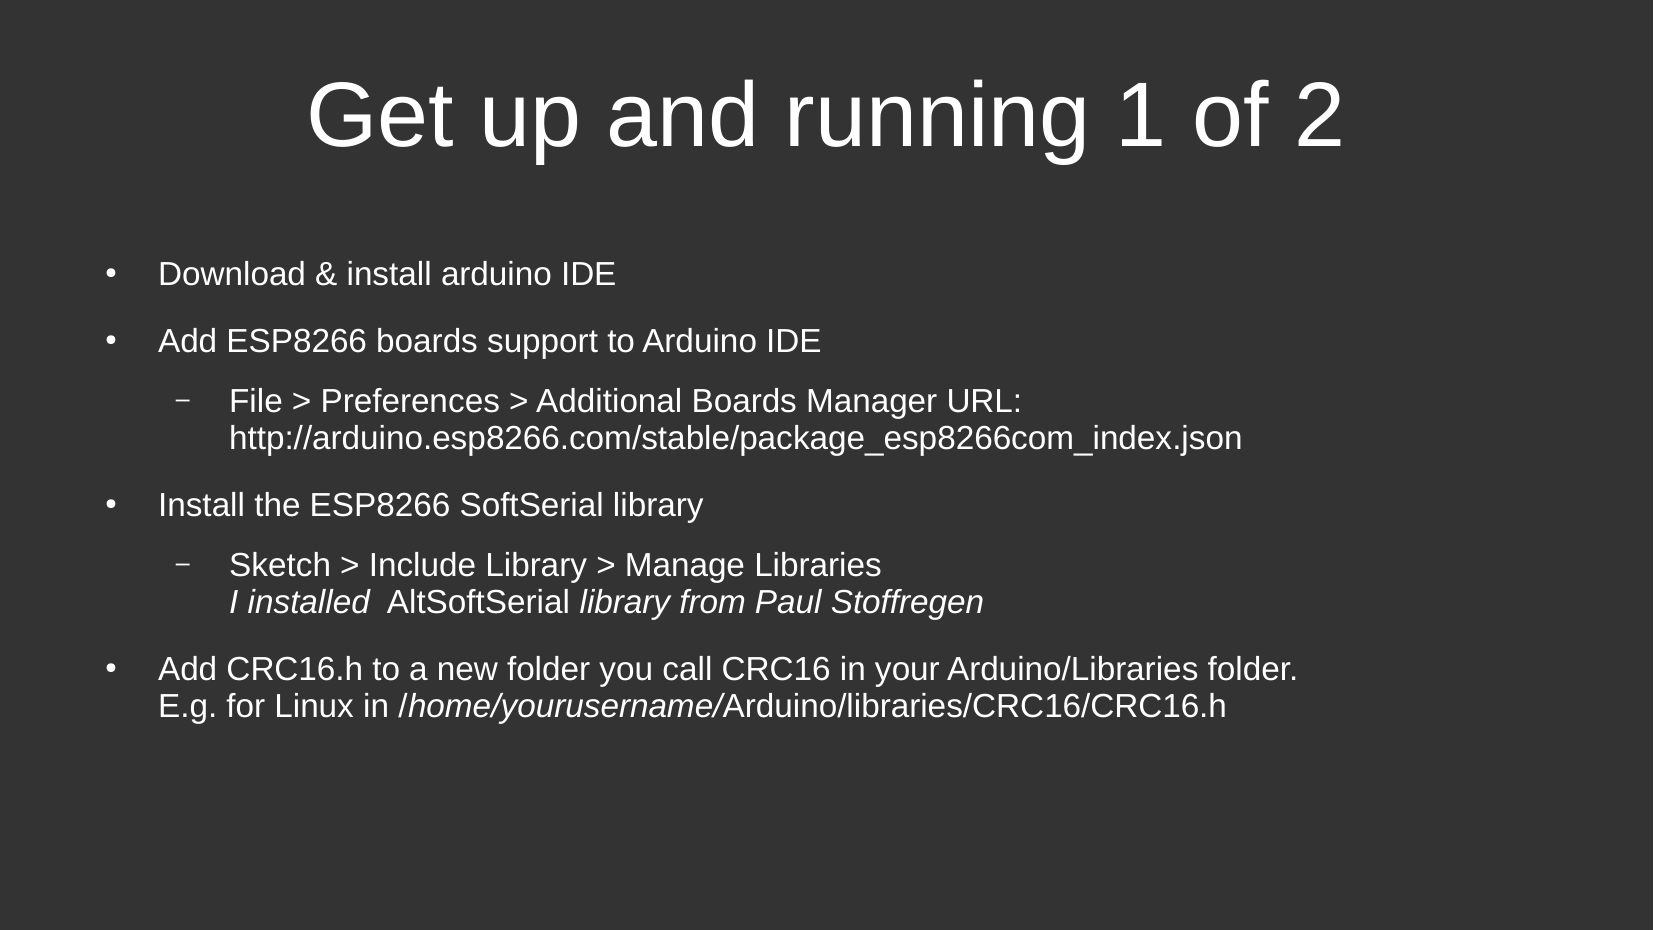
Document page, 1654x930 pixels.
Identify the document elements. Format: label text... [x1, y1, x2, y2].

list Download & install arduino IDE Add ESP8266 boards support to Arduino IDE File > Preferences > Additional Boards Manager URL: http://arduino.esp8266.com/stable/package_esp8266com_index.json Install the ESP8266 SoftSerial library Sketch > Include Library > Manage Libraries I installed AltSoftSerial library from Paul Stoffregen Add CRC16.h to a new folder you call CRC16 in your Arduino/Libraries folder. E.g. for Linux in /home/yourusername/Arduino/libraries/CRC16/CRC16.h [87, 255, 1576, 796]
title Get up and running 1 of 2 [82, 37, 1571, 193]
